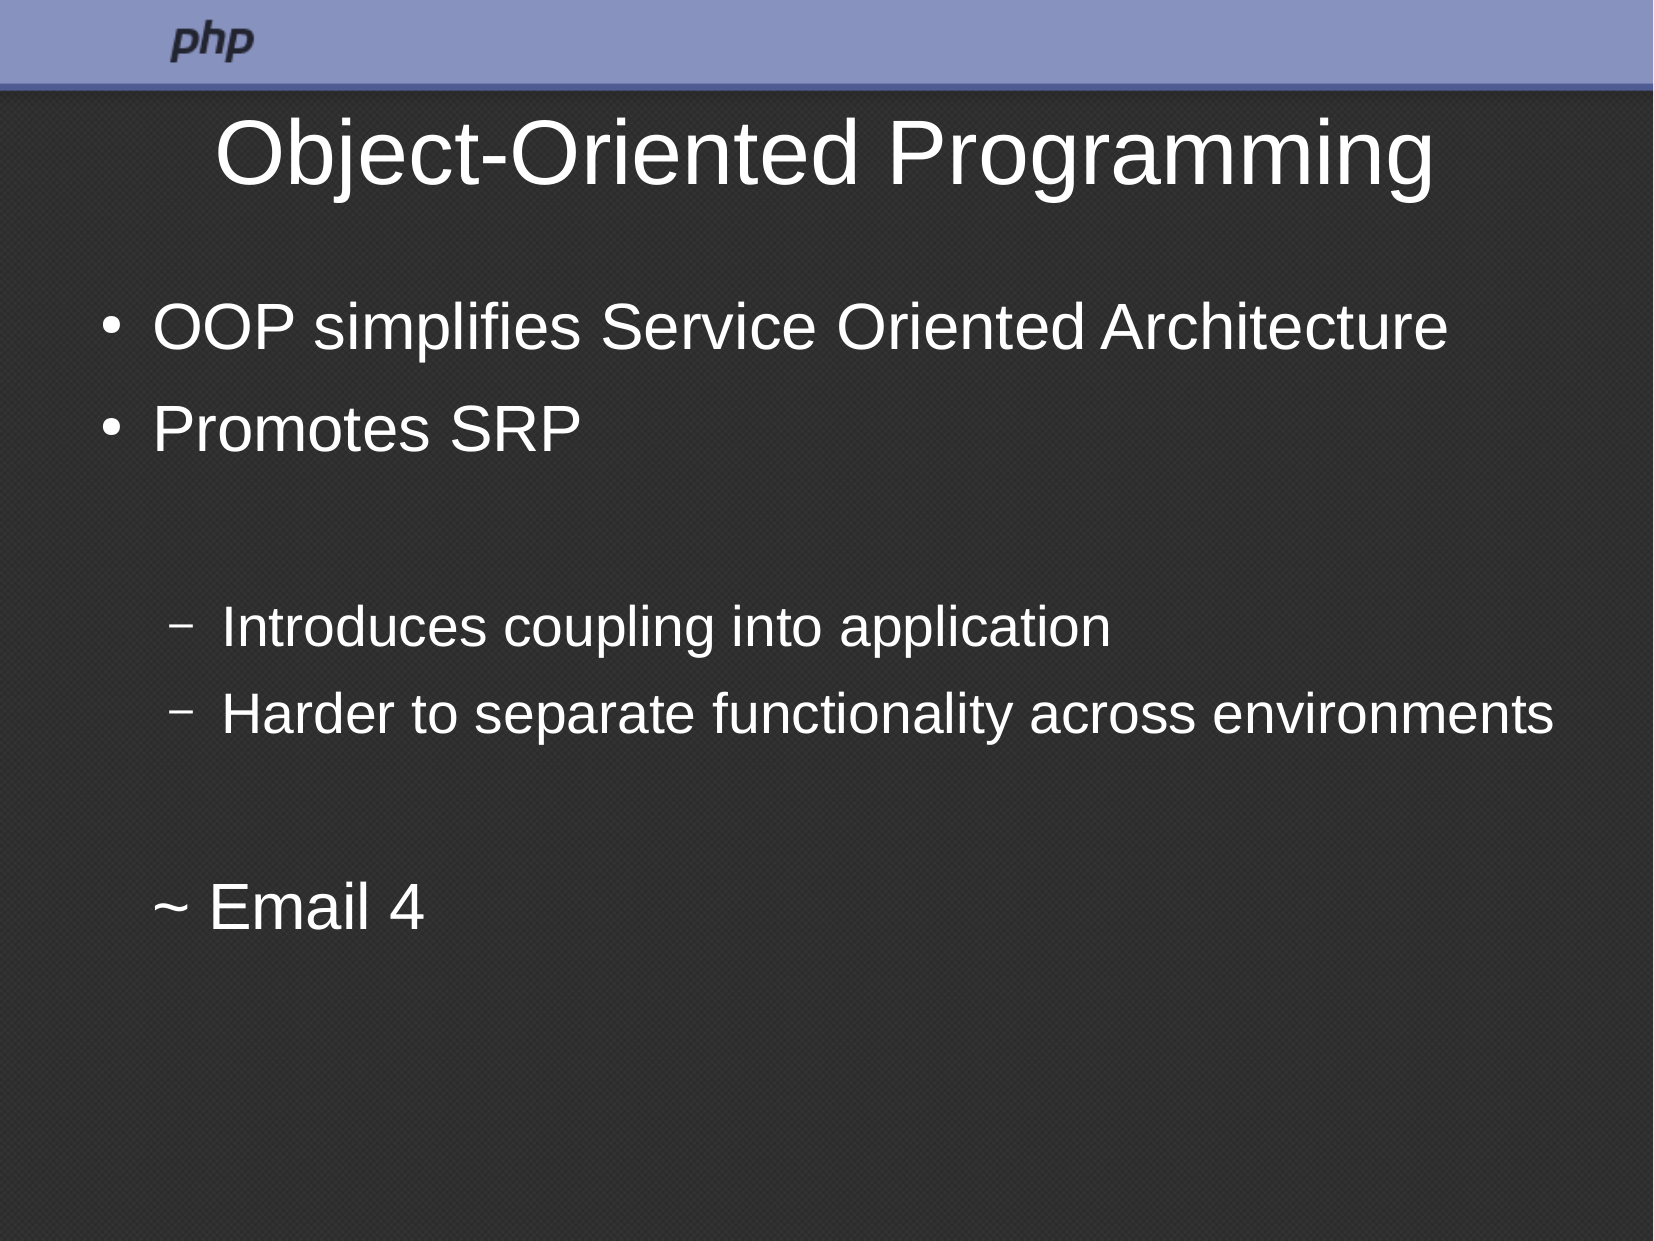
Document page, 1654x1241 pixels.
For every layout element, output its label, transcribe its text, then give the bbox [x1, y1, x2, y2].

list OOP simplifies Service Oriented Architecture Promotes SRP Introduces coupling into application Harder to separate functionality across environments ~ Email 4 [82, 290, 1571, 1010]
title Object-Oriented Programming [82, 49, 1571, 257]
picture [0, 0, 1654, 1241]
